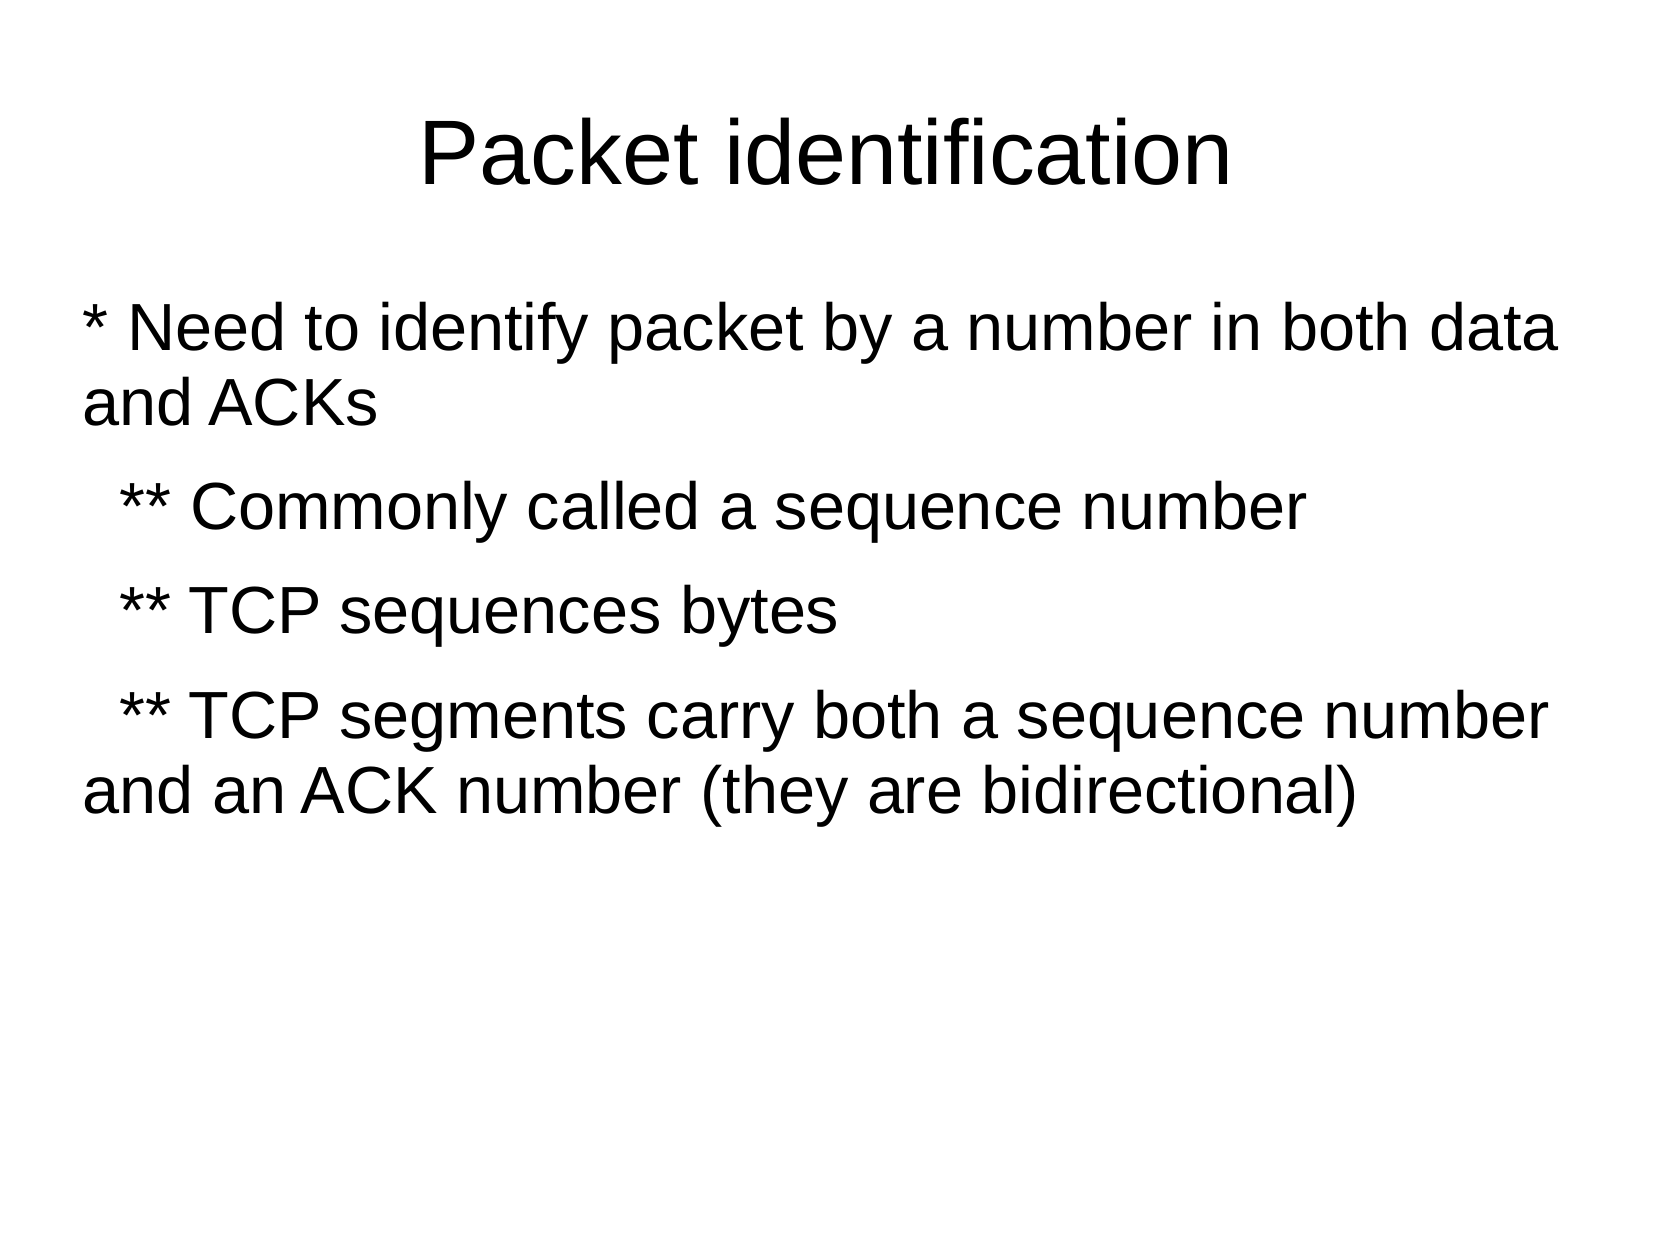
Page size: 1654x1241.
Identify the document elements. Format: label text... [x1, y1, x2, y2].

list * Need to identify packet by a number in both data and ACKs ** Commonly called a sequence number ** TCP sequences bytes ** TCP segments carry both a sequence number and an ACK number (they are bidirectional) [82, 290, 1571, 1010]
title Packet identification [82, 49, 1571, 257]
